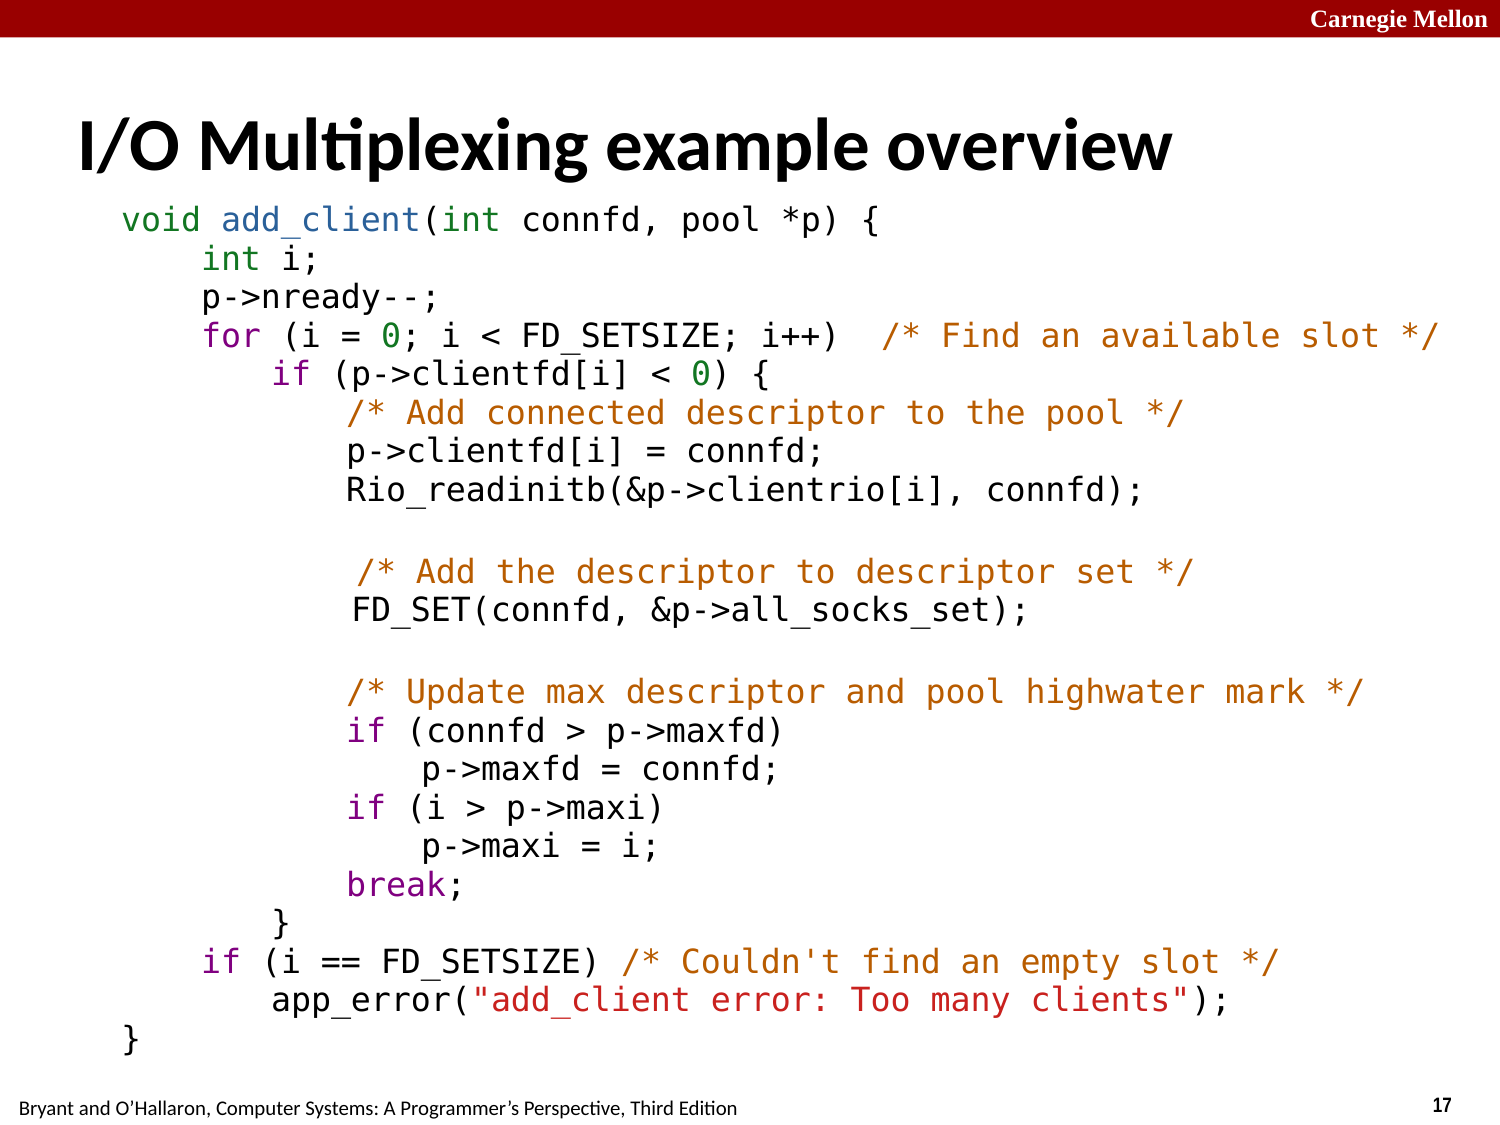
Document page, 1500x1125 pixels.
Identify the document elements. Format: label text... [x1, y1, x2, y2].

text_box void add_client(int connfd, pool *p) { int i; p->nready--; for (i = 0; i < FD_SETSIZE; i++) /* Find an available slot */ if (p->clientfd[i] < 0) { /* Add connected descriptor to the pool */ p->clientfd[i] = connfd; Rio_readinitb(&p->clientrio[i], connfd); /* Add the descriptor to descriptor set */ FD_SET(connfd, &p->all_socks_set); /* Update max descriptor and pool highwater mark */ if (connfd > p->maxfd) p->maxfd = connfd; if (i > p->maxi) p->maxi = i; break; } if (i == FD_SETSIZE) /* Couldn't find an empty slot */ app_error("add_client error: Too many clients"); } [106, 193, 1500, 1083]
title I/O Multiplexing example overview [62, 93, 1337, 188]
